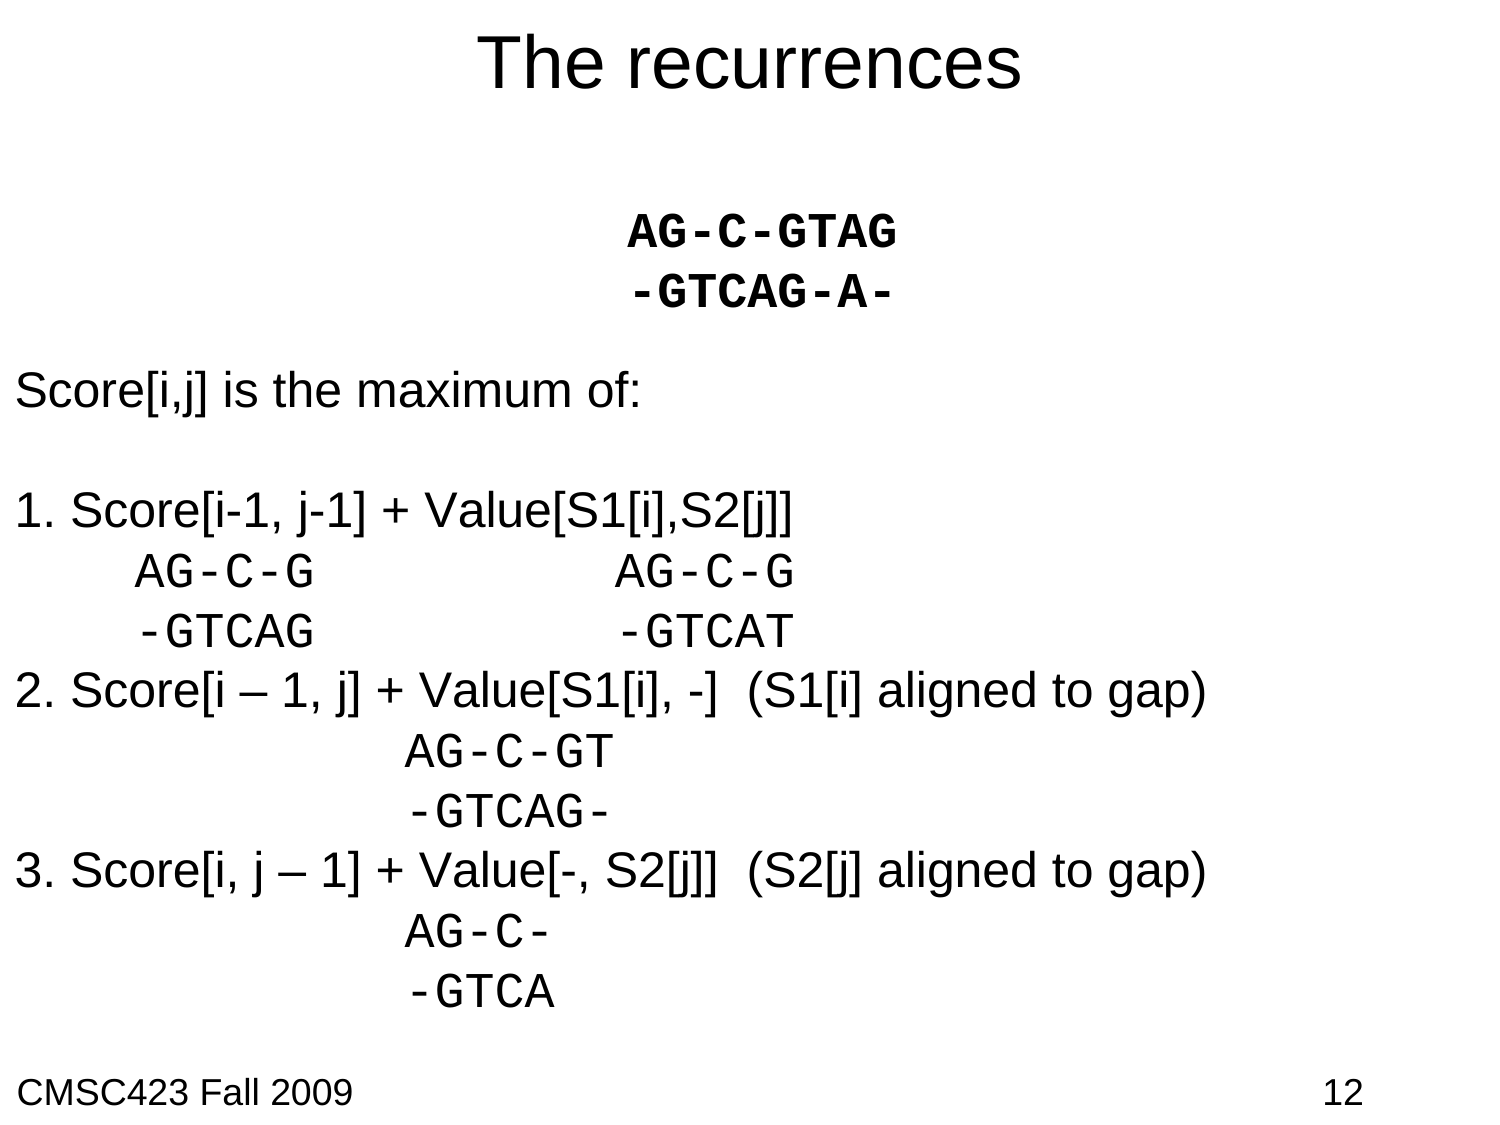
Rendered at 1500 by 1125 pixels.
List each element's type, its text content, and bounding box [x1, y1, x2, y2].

text_box Score[i,j] is the maximum of: 1. Score[i-1, j-1] + Value[S1[i],S2[j]] AG-C-G AG-C-G -GTCAG -GTCAT 2. Score[i – 1, j] + Value[S1[i], -] (S1[i] aligned to gap) AG-C-GT -GTCAG- 3. Score[i, j – 1] + Value[-, S2[j]] (S2[j] aligned to gap) AG-C- -GTCA [0, 349, 1500, 1026]
title The recurrences [0, 12, 1500, 113]
text_box AG-C-GTAG -GTCAG-A- [612, 190, 913, 326]
